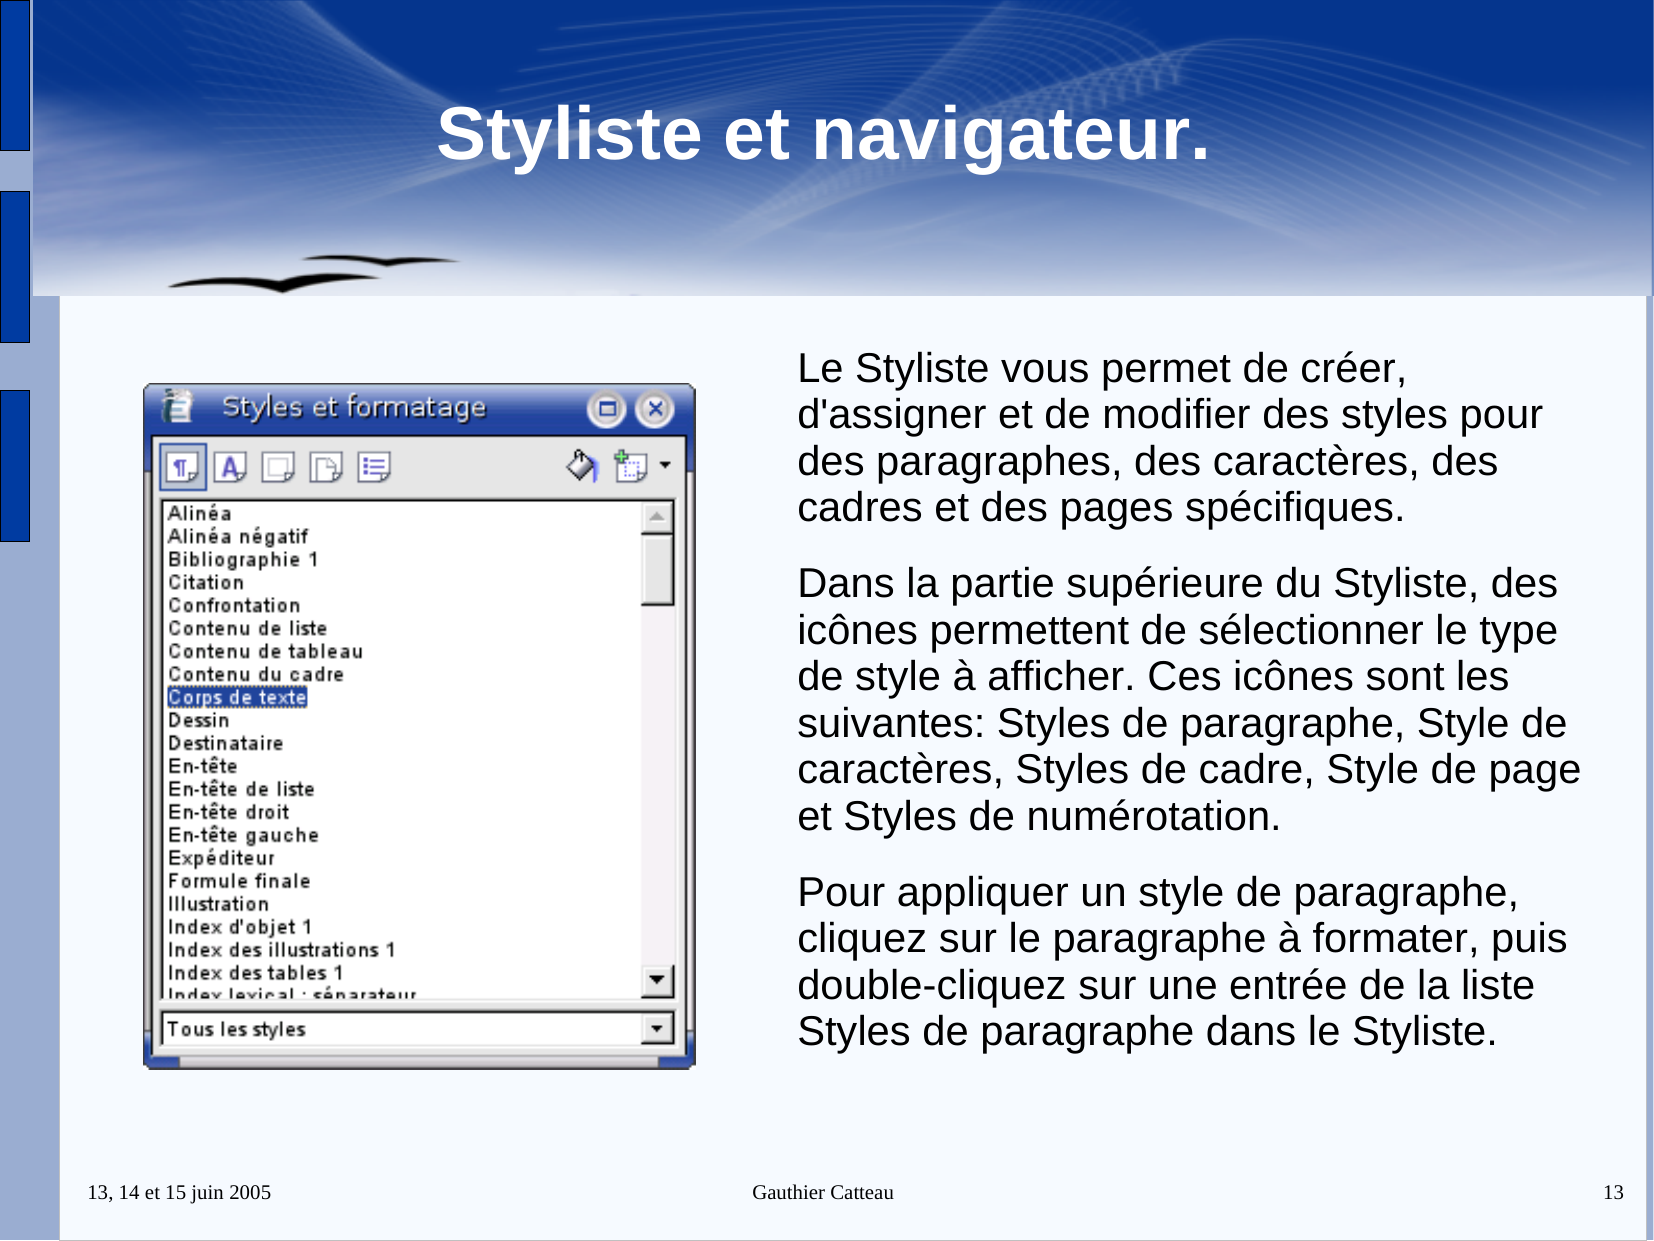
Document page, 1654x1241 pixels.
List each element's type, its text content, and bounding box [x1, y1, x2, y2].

list Le Styliste vous permet de créer, d'assigner et de modifier des styles pour des paragraphes, des caractères, des cadres et des pages spécifiques. Dans la partie supérieure du Styliste, des icônes permettent de sélectionner le type de style à afficher. Ces icônes sont les suivantes: Styles de paragraphe, Style de caractères, Styles de cadre, Style de page et Styles de numérotation. Pour appliquer un style de paragraphe, cliquez sur le paragraphe à formater, puis double-cliquez sur une entrée de la liste Styles de paragraphe dans le Styliste. [797, 344, 1595, 1135]
picture [143, 383, 696, 1070]
title Styliste et navigateur. [118, 29, 1531, 237]
picture [33, 0, 1654, 296]
